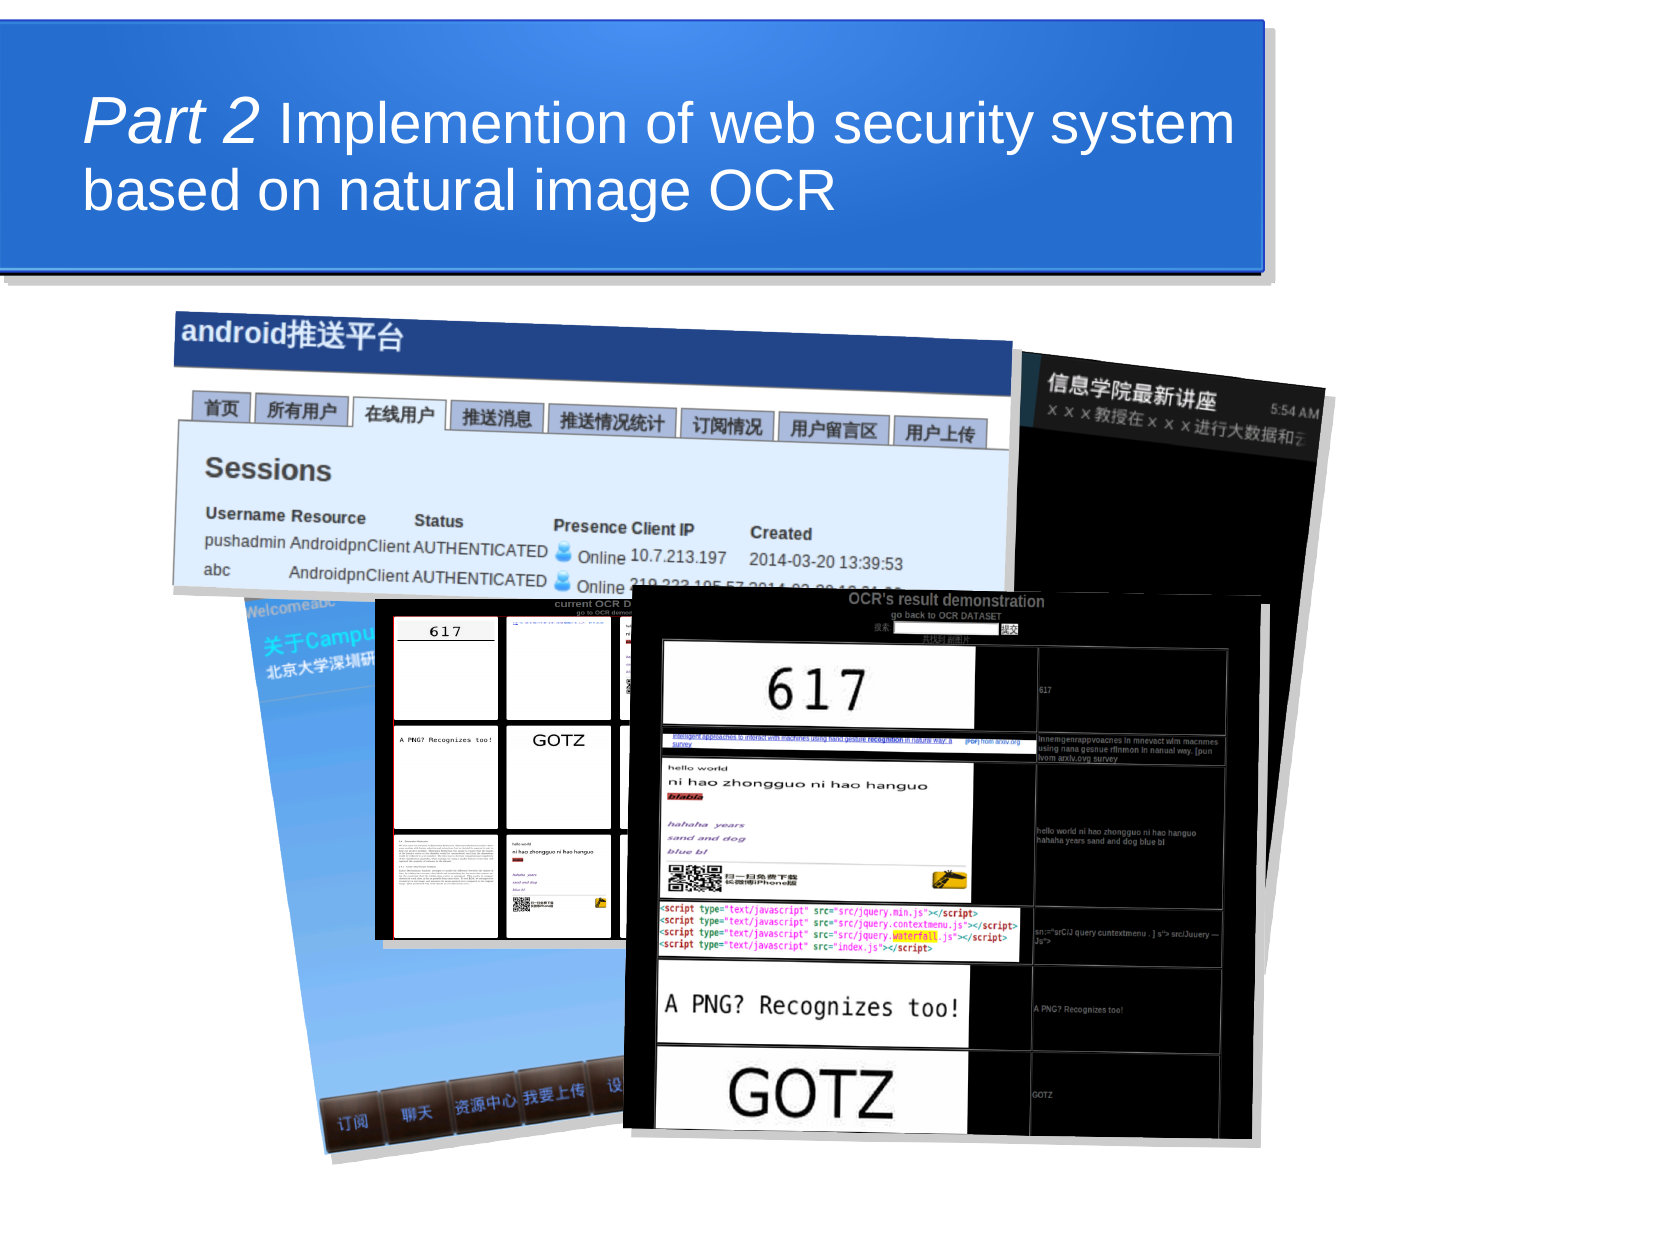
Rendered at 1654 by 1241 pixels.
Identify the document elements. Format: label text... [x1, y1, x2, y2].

picture [165, 310, 1326, 1156]
title Part 2 Implemention of web security system based on natural image OCR [82, 49, 1250, 257]
